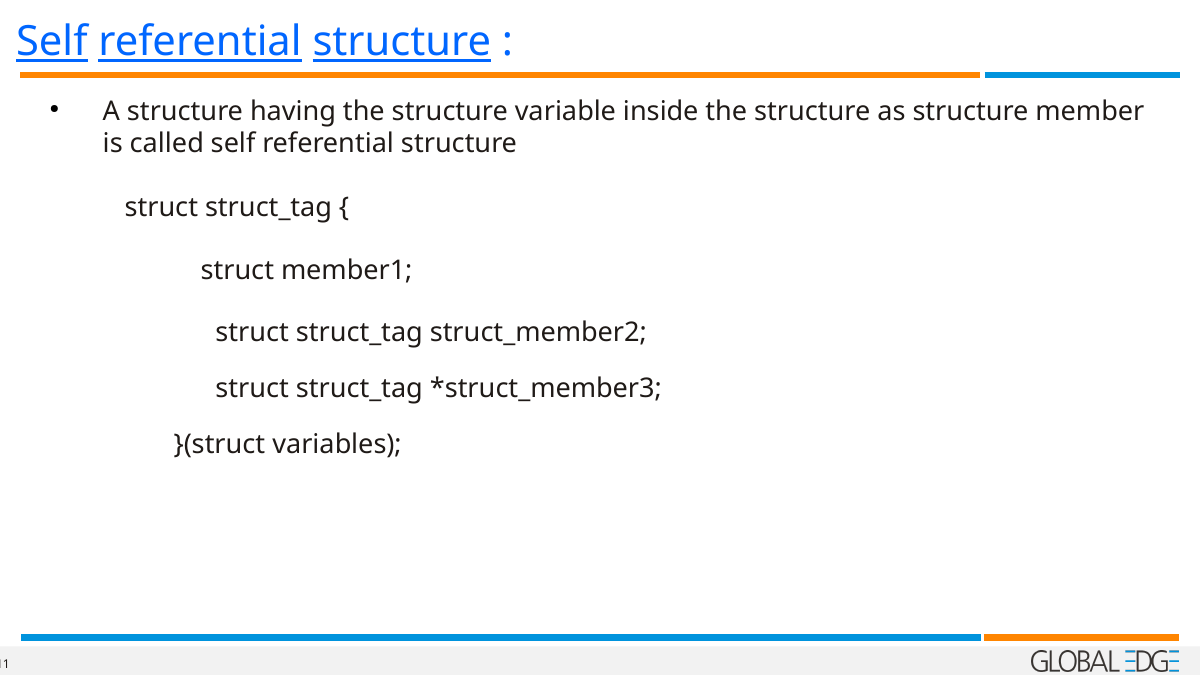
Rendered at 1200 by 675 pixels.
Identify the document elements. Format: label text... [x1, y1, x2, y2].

list A structure having the structure variable inside the structure as structure member is called self referential structure struct struct_tag { struct member1; struct struct_tag struct_member2; struct struct_tag *struct_member3; }(struct variables); [20, 87, 1179, 628]
title Self referential structure : [4, 12, 1080, 66]
picture [1031, 650, 1179, 672]
